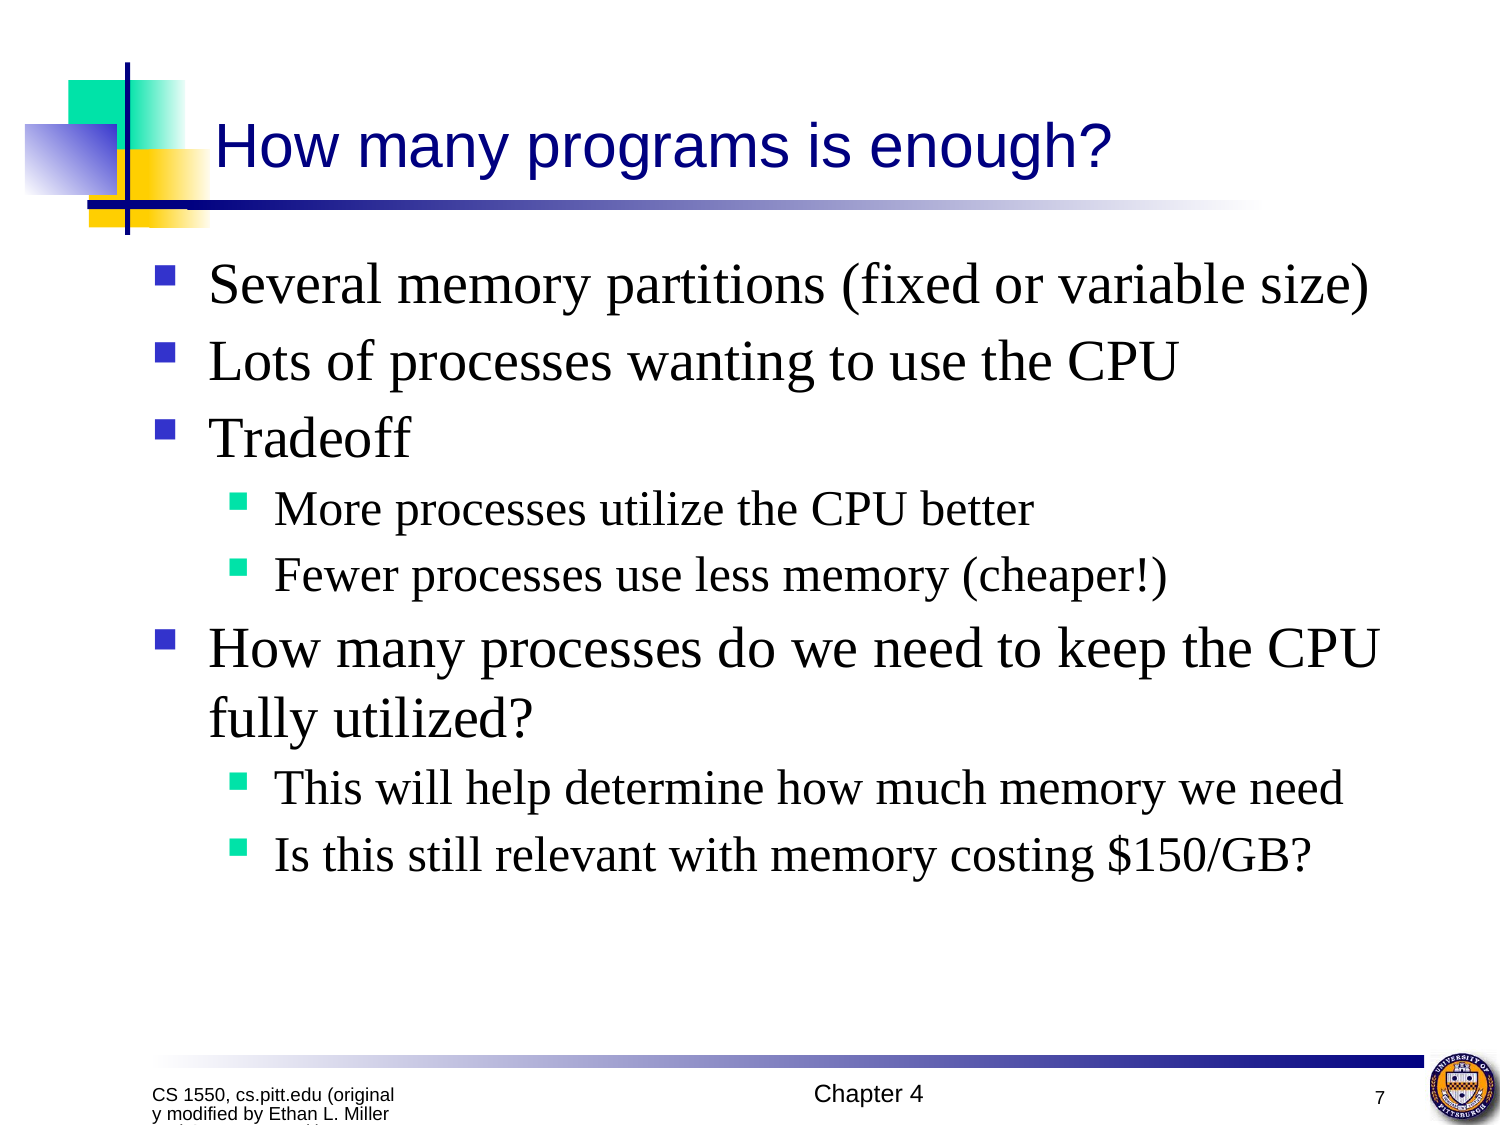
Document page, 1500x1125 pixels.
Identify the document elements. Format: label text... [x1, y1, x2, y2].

title How many programs is enough? [200, 87, 1476, 188]
picture [1425, 1049, 1500, 1125]
list Several memory partitions (fixed or variable size) Lots of processes wanting to use the CPU Tradeoff More processes utilize the CPU better Fewer processes use less memory (cheaper!) How many processes do we need to keep the CPU fully utilized? This will help determine how much memory we need Is this still relevant with memory costing $150/GB? [137, 237, 1469, 1051]
